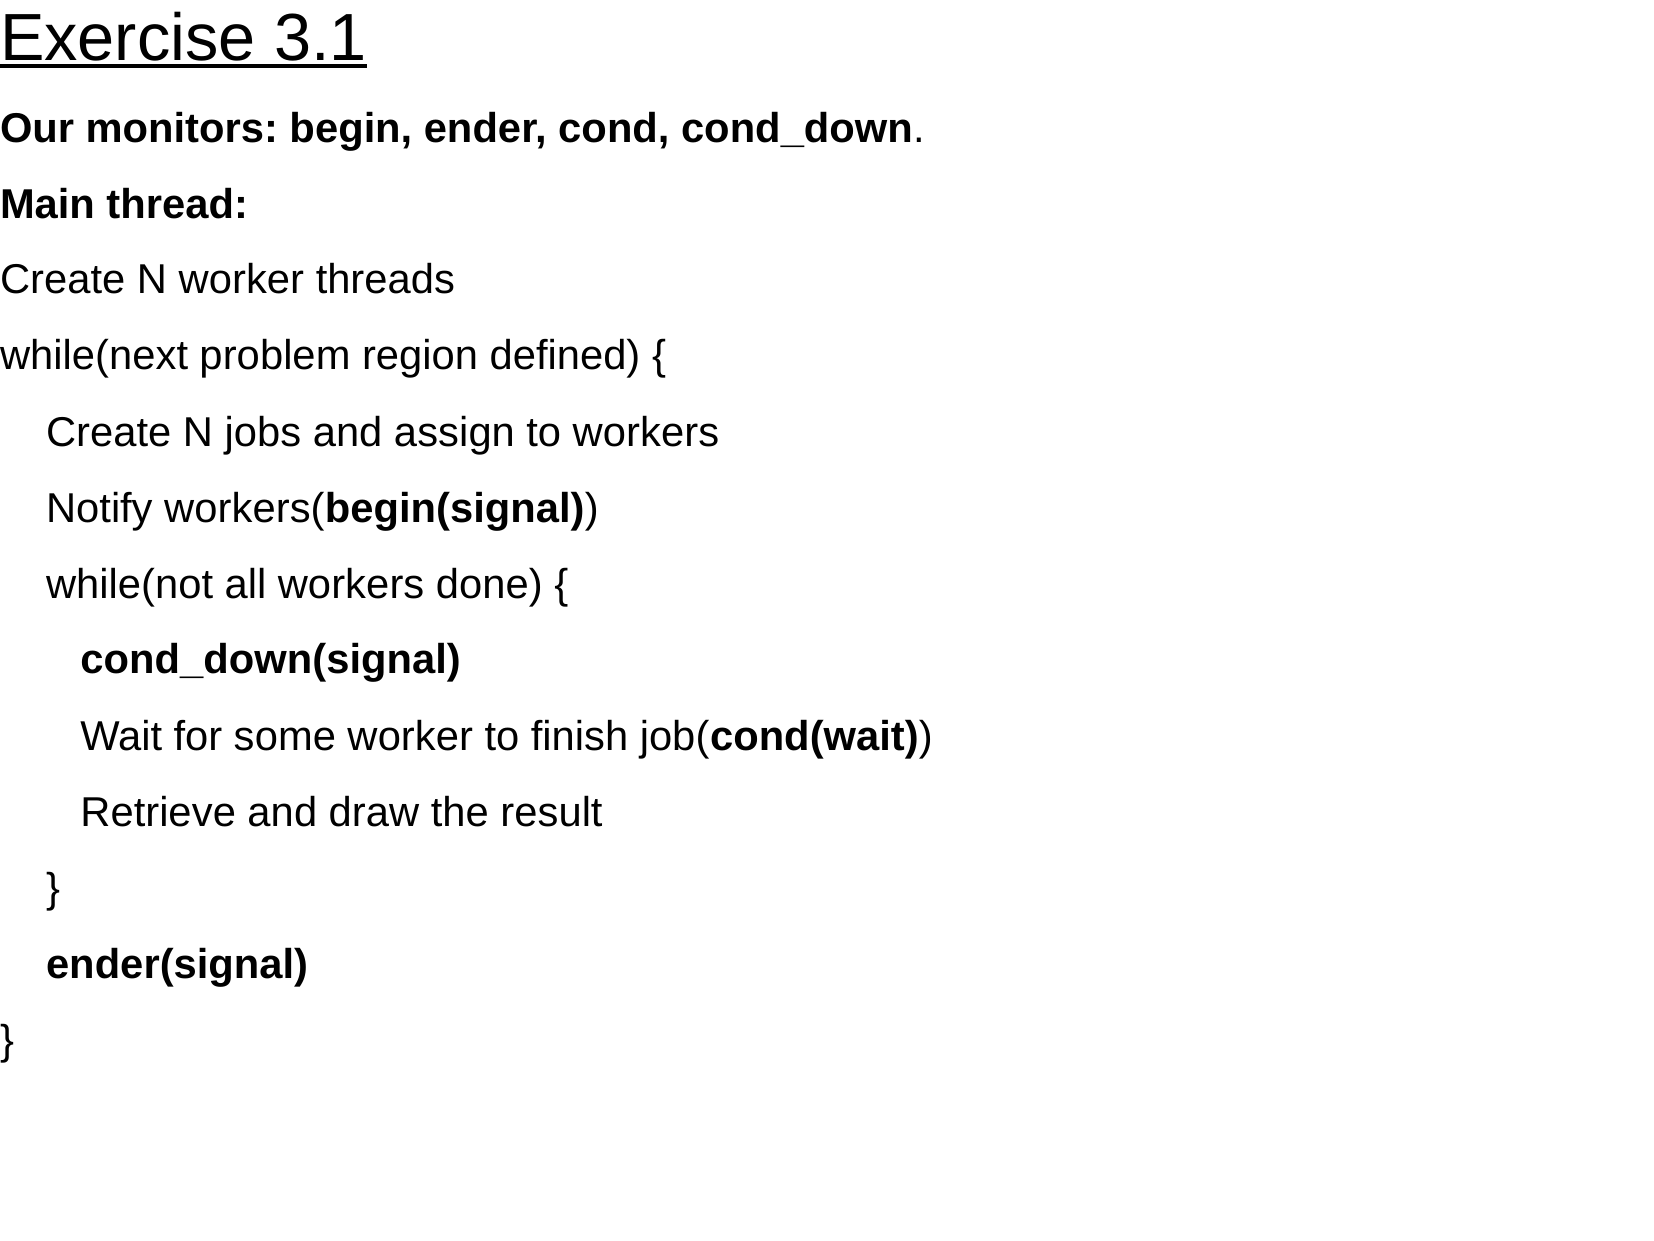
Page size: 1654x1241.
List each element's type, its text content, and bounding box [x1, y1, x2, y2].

list Exercise 3.1 Our monitors: begin, ender, cond, cond_down. Main thread: Create N worker threads while(next problem region defined) { Create N jobs and assign to workers Notify workers(begin(signal)) while(not all workers done) { cond_down(signal) Wait for some worker to finish job(cond(wait)) Retrieve and draw the result } ender(signal) } [0, 0, 1654, 1171]
